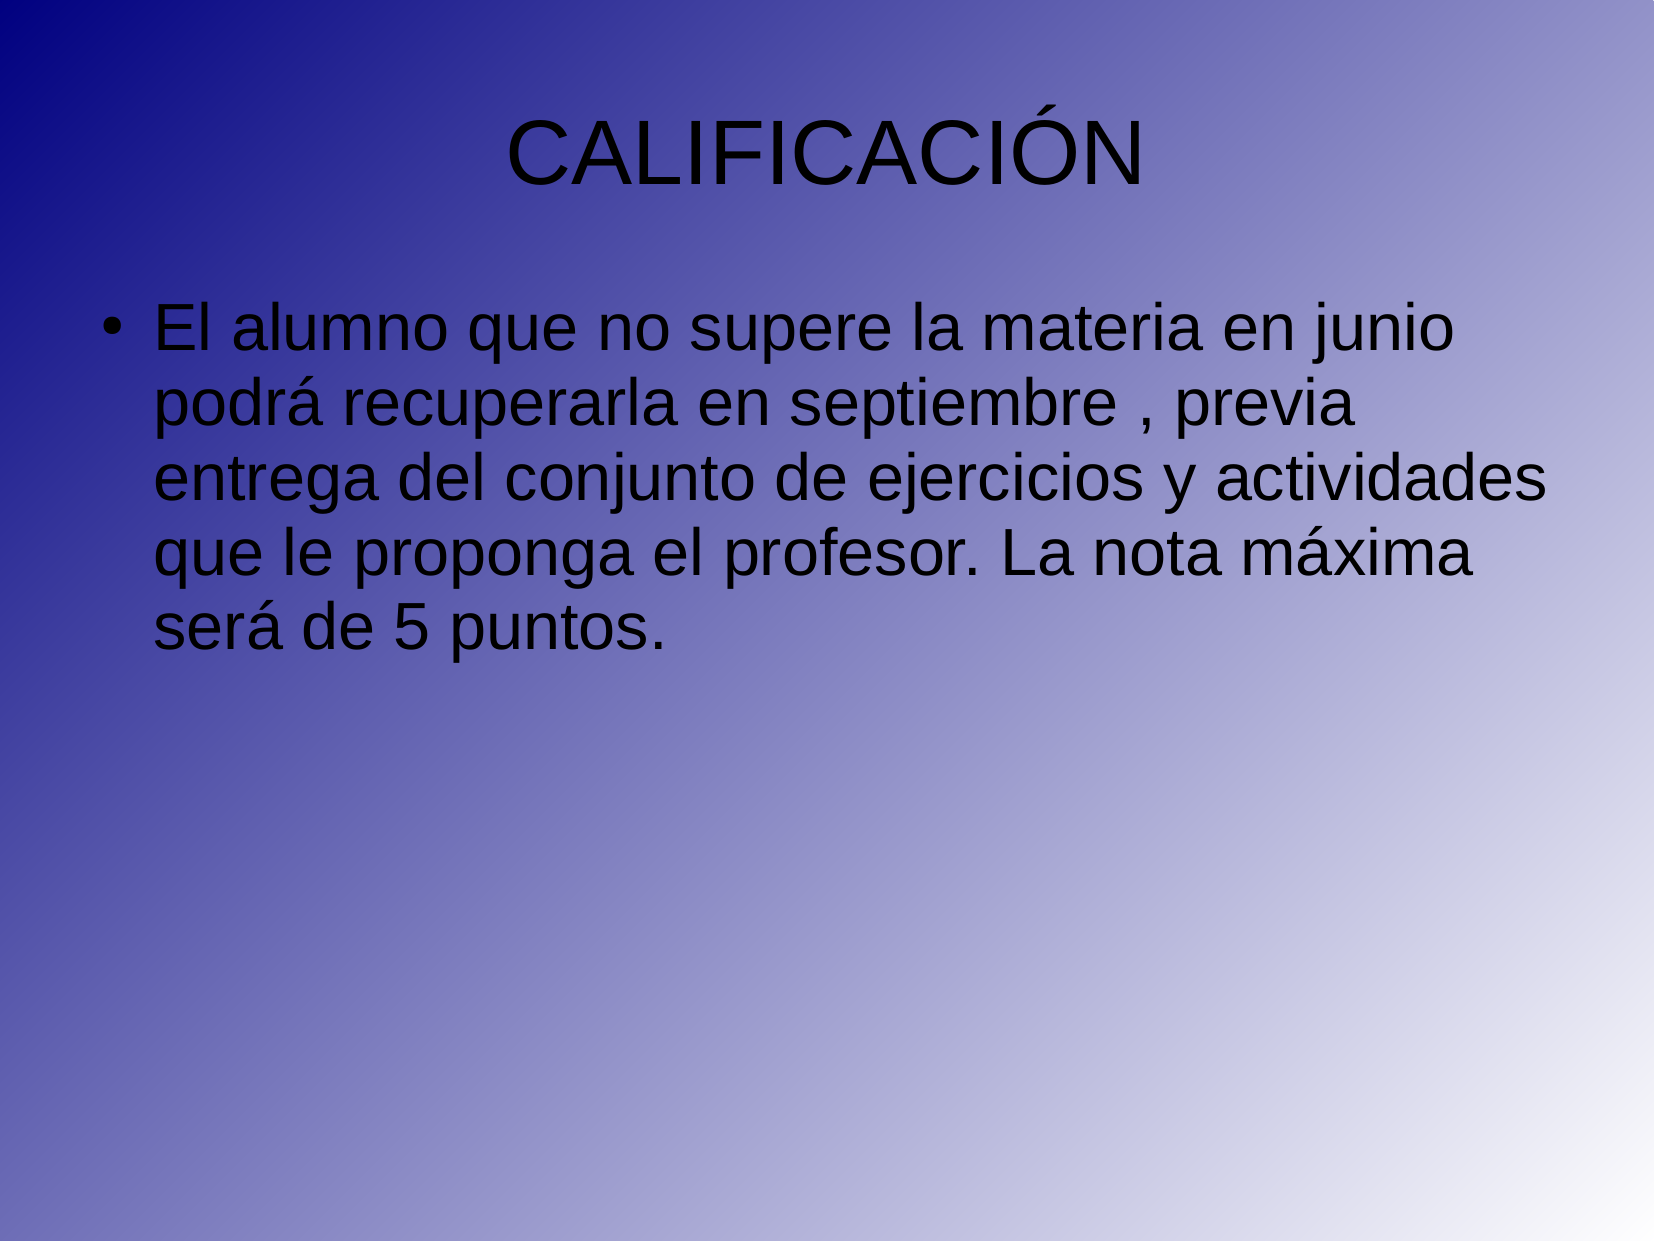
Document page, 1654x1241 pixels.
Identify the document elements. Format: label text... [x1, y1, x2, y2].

list El alumno que no supere la materia en junio podrá recuperarla en septiembre , previa entrega del conjunto de ejercicios y actividades que le proponga el profesor. La nota máxima será de 5 puntos. [82, 290, 1571, 1109]
title CALIFICACIÓN [82, 56, 1571, 250]
